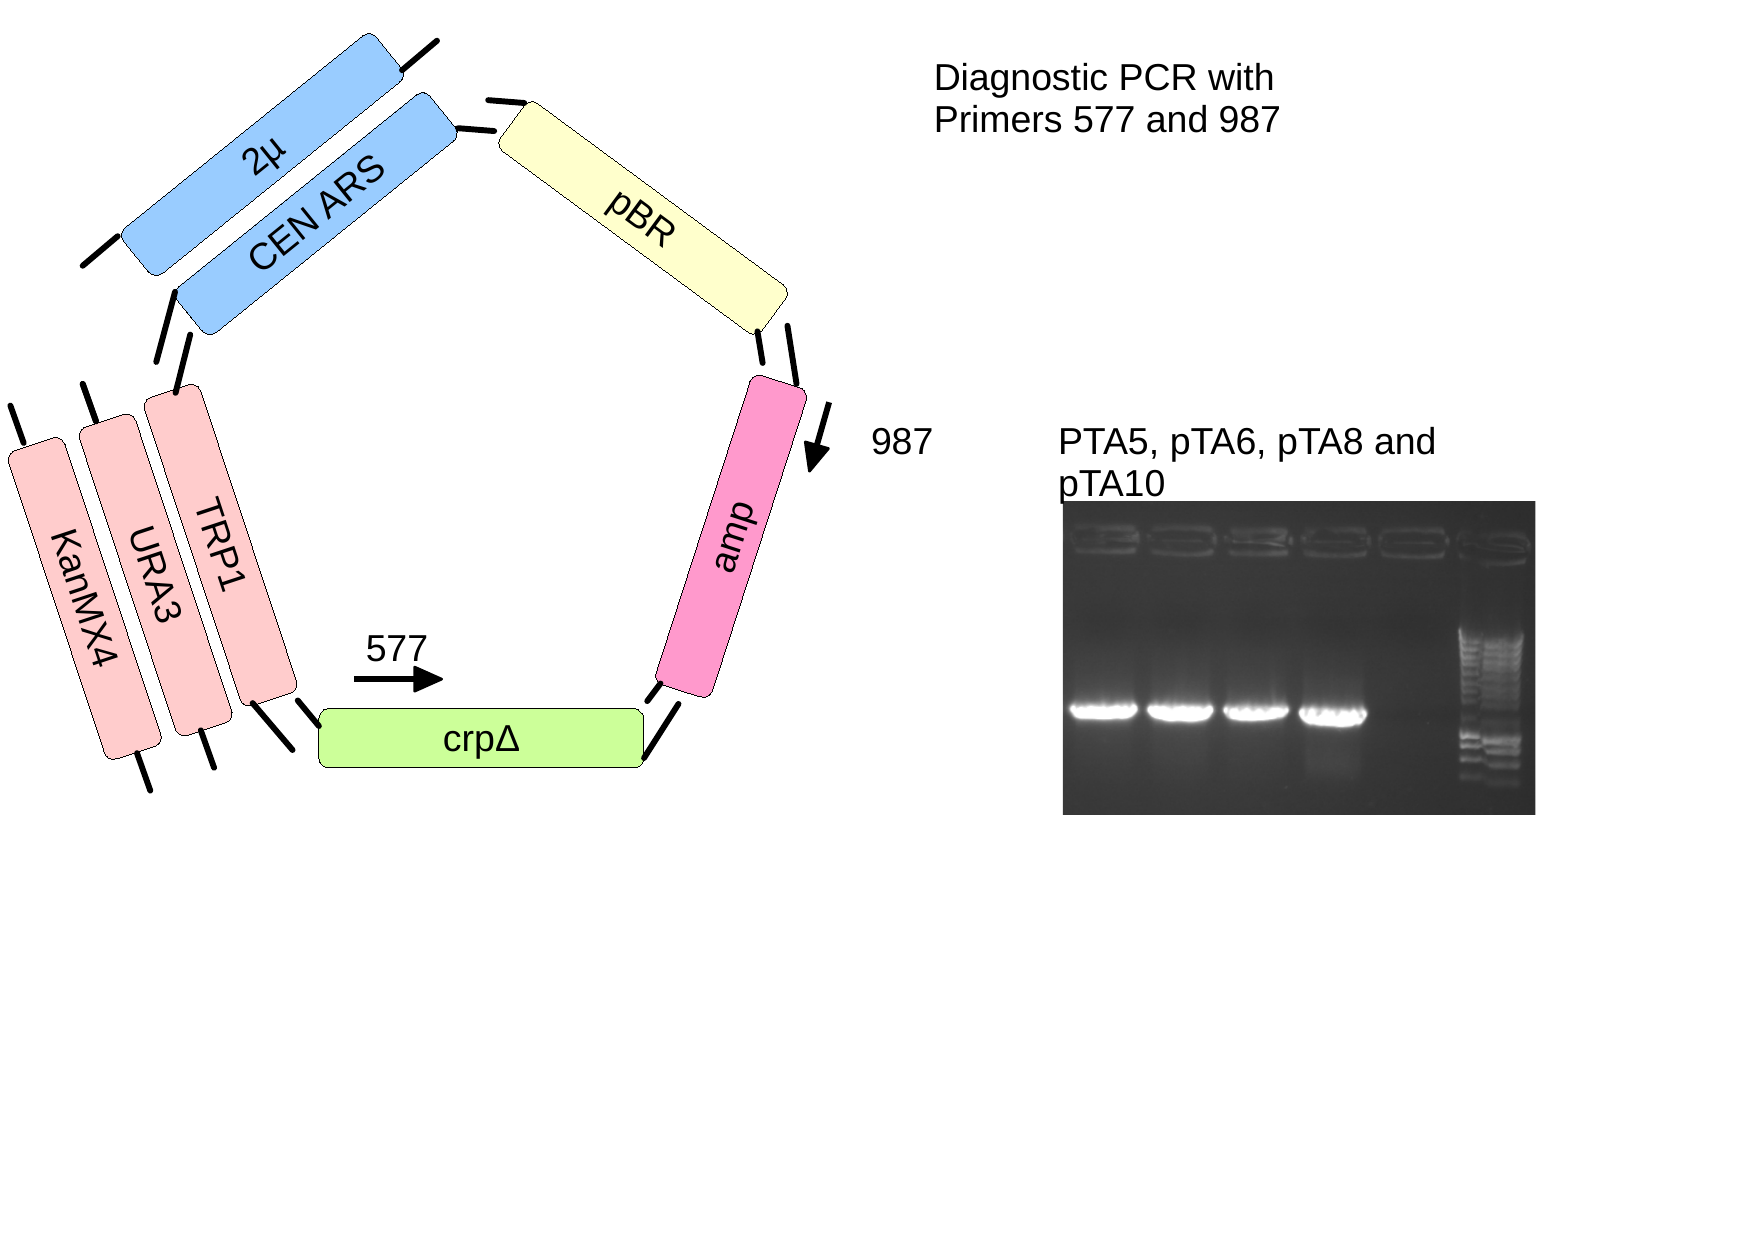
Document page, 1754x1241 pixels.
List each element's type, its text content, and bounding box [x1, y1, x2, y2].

text_box PTA5, pTA6, pTA8 and pTA10 [1043, 413, 1565, 513]
text_box Diagnostic PCR with Primers 577 and 987 [919, 48, 1301, 148]
text_box 2µ [121, 33, 404, 276]
text_box pBR [498, 101, 788, 335]
text_box KanMX4 [8, 437, 162, 760]
text_box 577 [351, 620, 443, 719]
text_box 987 [856, 413, 949, 513]
text_box CEN ARS [176, 92, 458, 335]
text_box amp [655, 375, 807, 698]
text_box TRP1 [144, 384, 297, 706]
text_box crpΔ [318, 708, 644, 768]
text_box URA3 [79, 414, 233, 736]
picture [1062, 513, 1536, 815]
